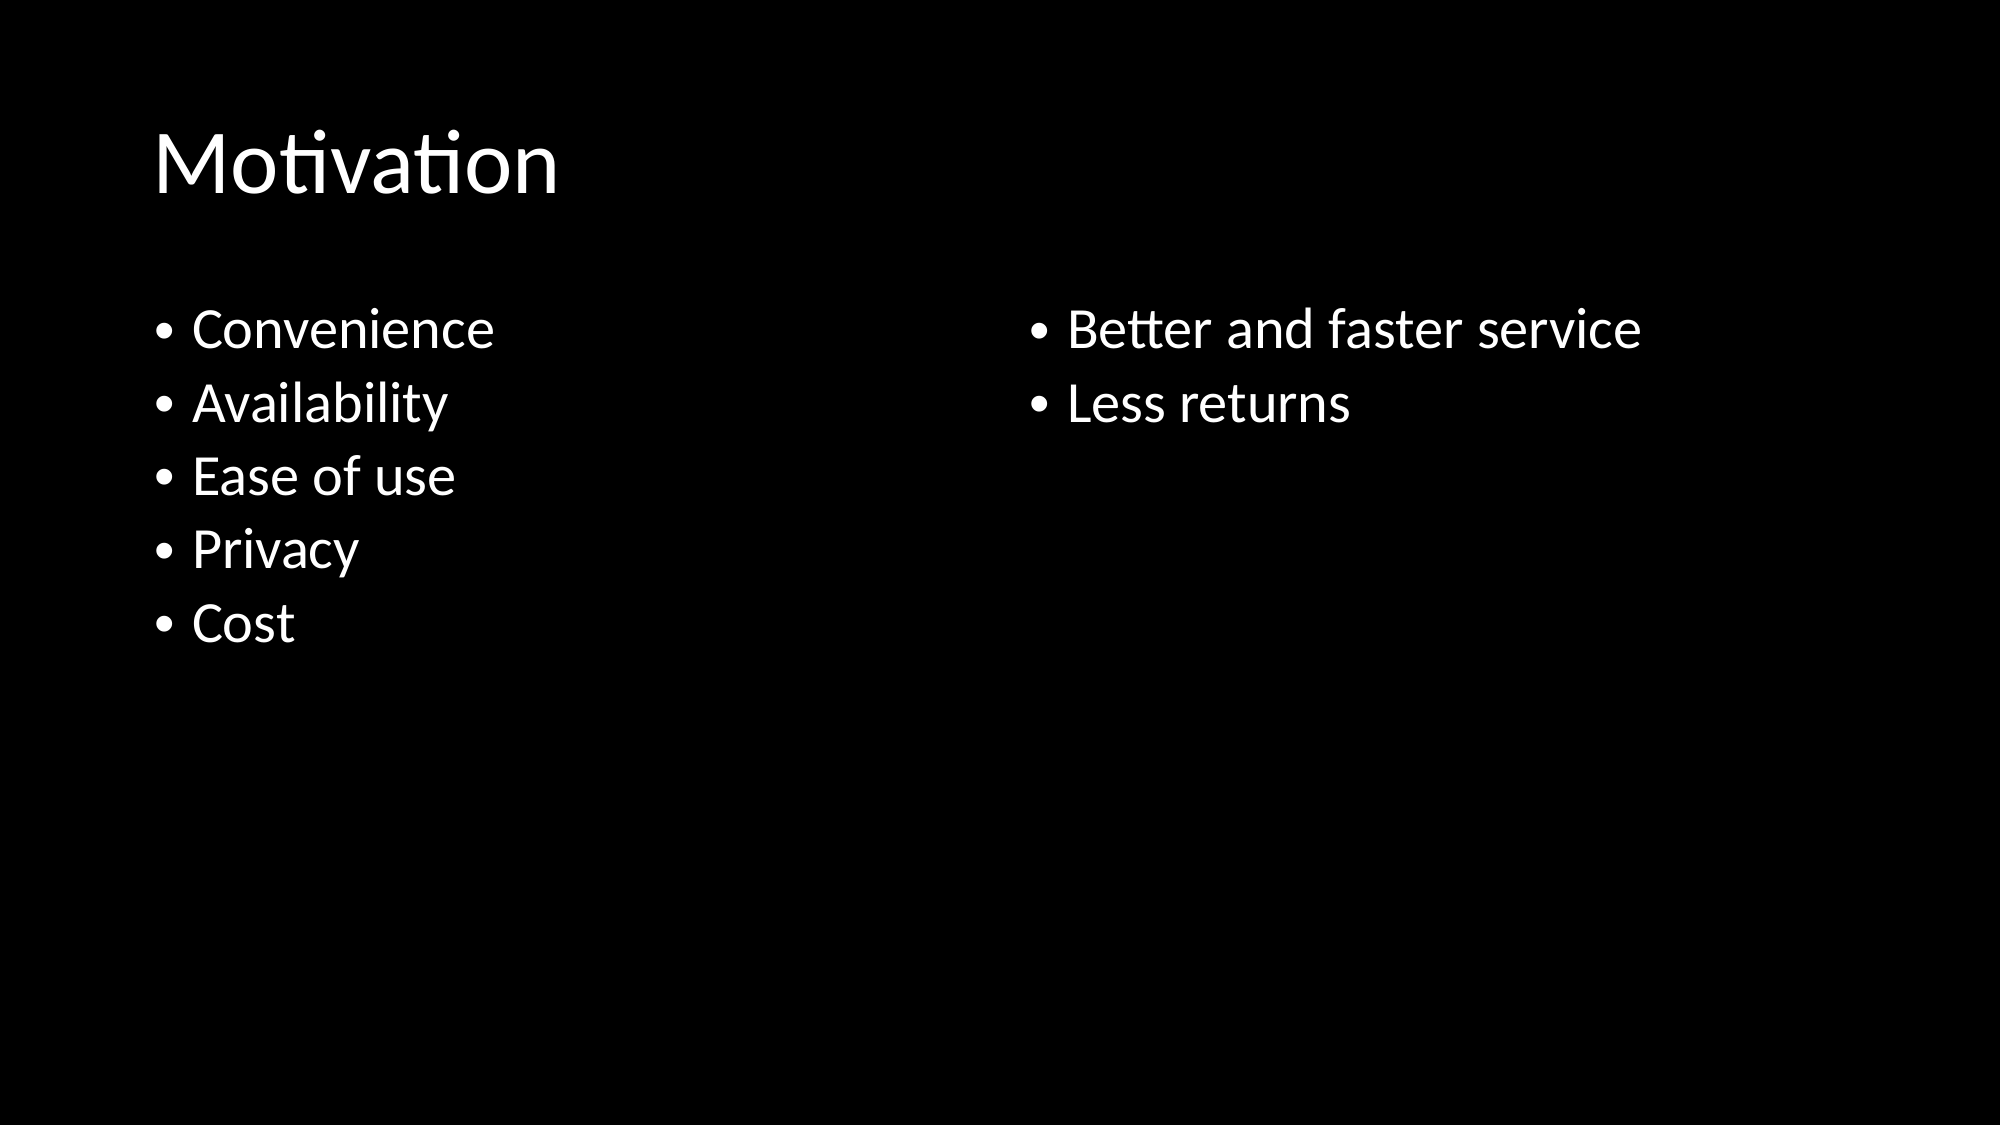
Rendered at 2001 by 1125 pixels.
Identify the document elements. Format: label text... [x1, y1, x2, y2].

list Convenience Availability Ease of use Privacy Cost [137, 299, 988, 1014]
title Motivation [137, 59, 1863, 278]
list Better and faster service Less returns [1012, 299, 1863, 1014]
